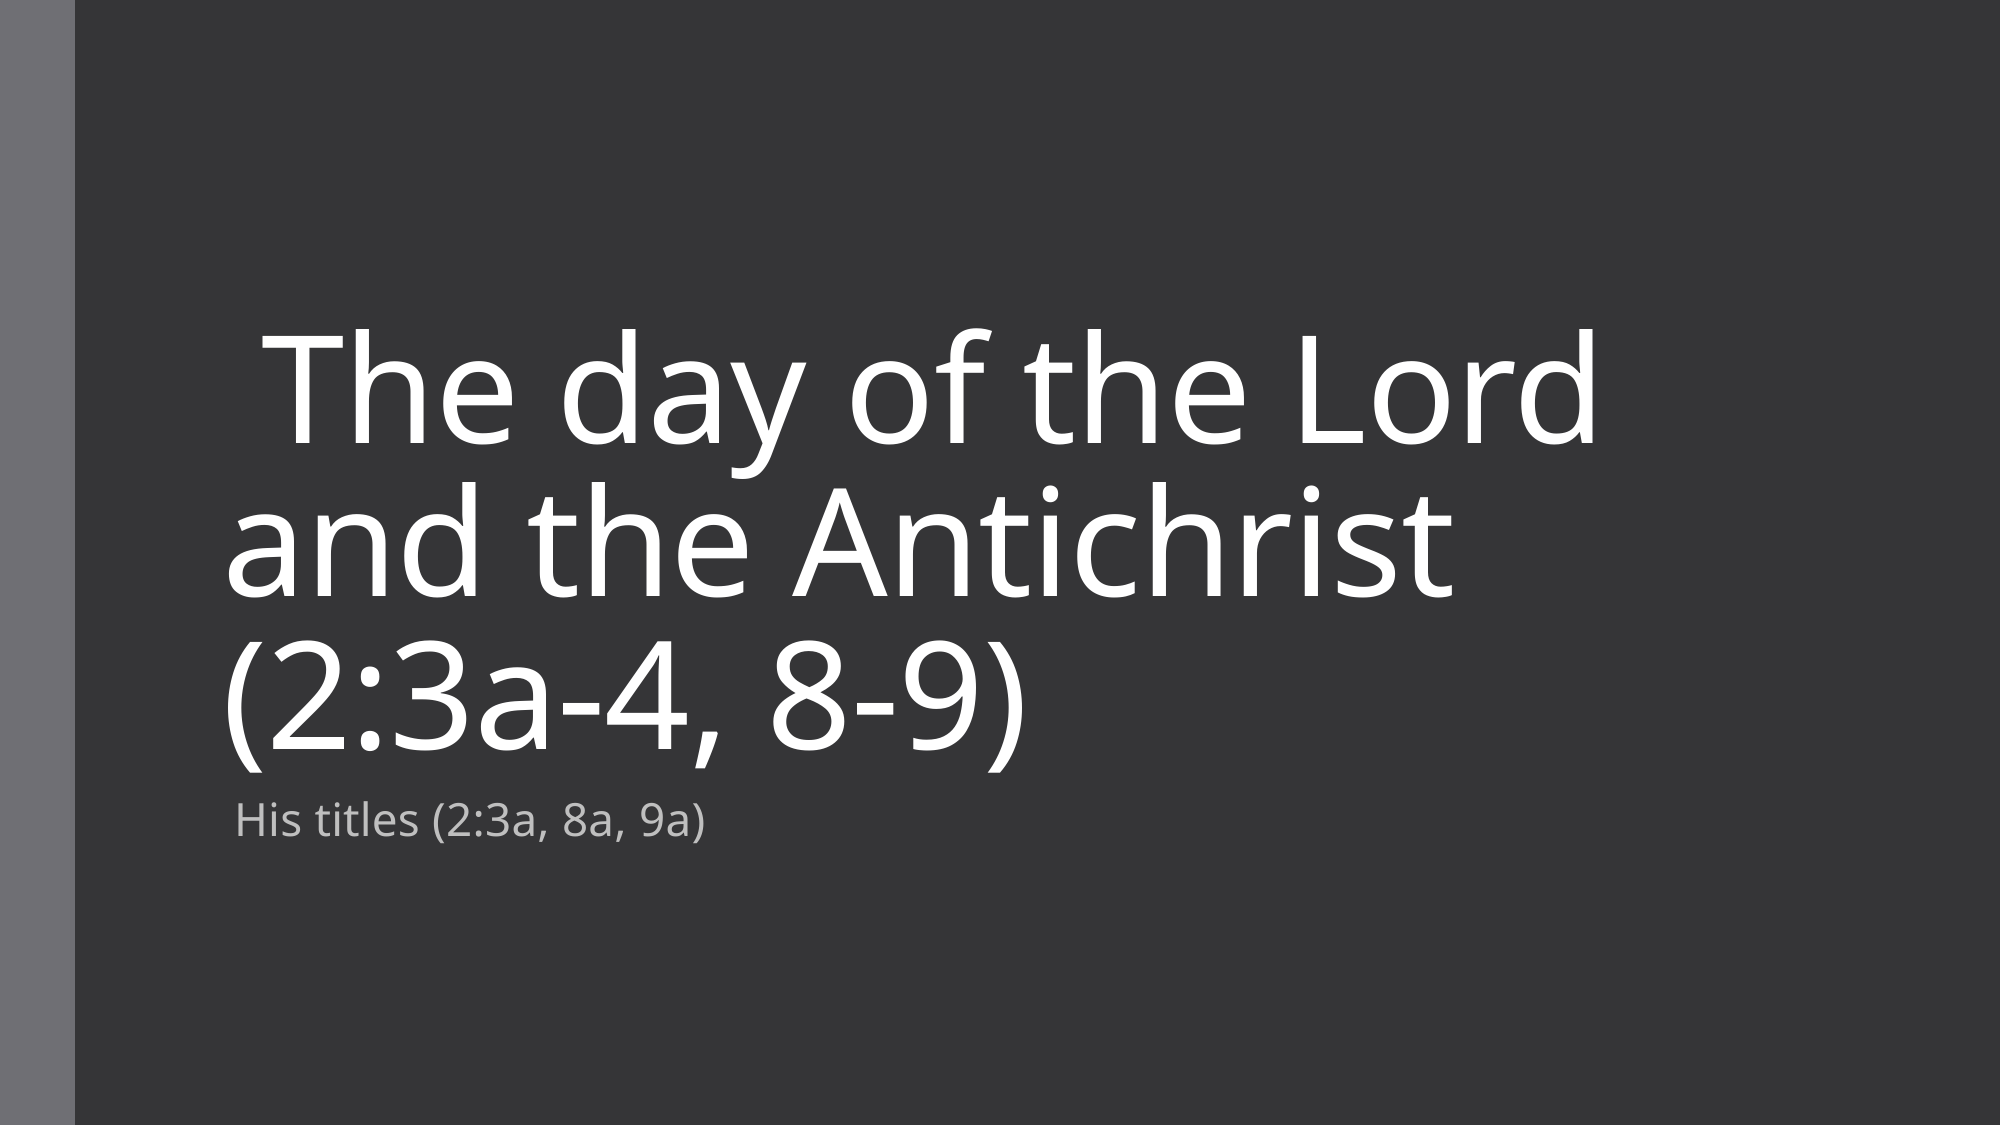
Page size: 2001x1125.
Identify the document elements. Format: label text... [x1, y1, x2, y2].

title The day of the Lord and the Antichrist (2:3a-4, 8-9) [206, 124, 1752, 787]
subtitle His titles (2:3a, 8a, 9a) [206, 787, 1752, 1066]
